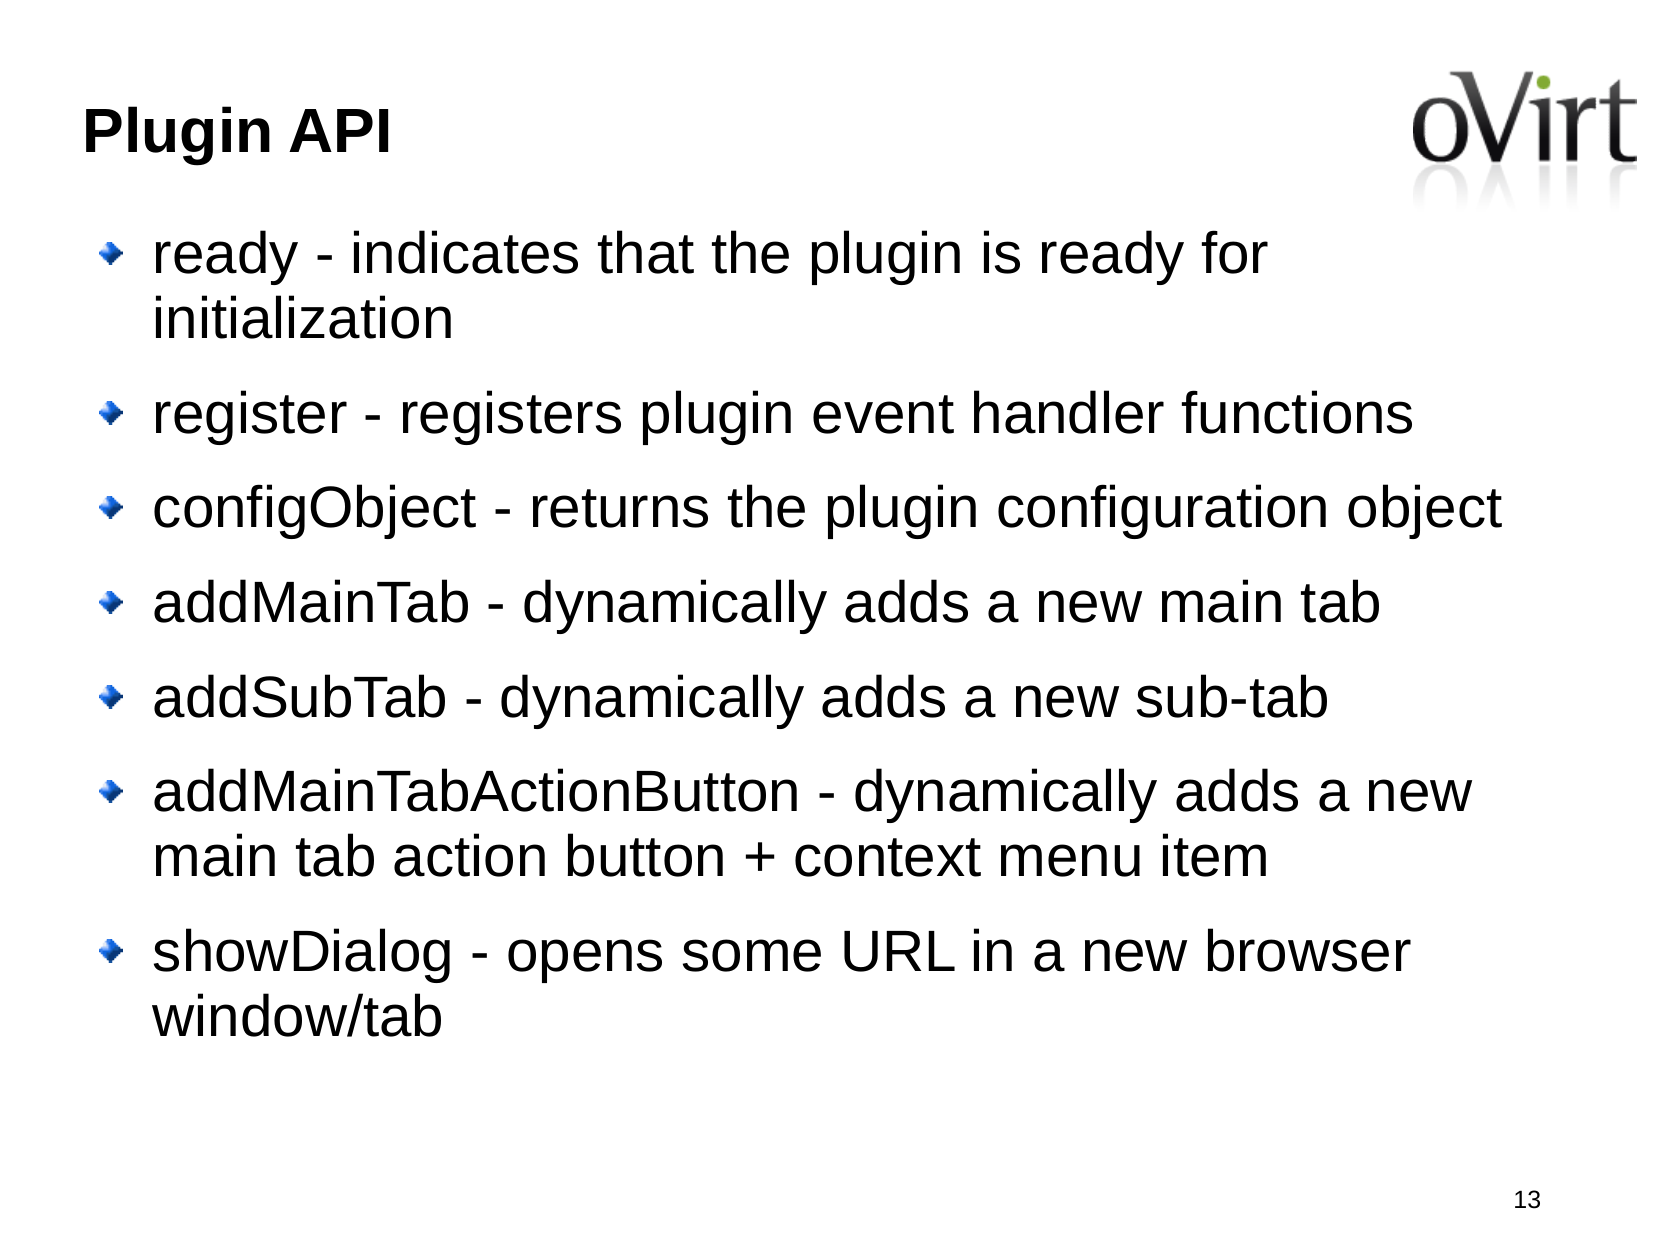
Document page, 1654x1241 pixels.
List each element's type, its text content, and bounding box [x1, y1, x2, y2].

list ready - indicates that the plugin is ready for initialization register - registers plugin event handler functions configObject - returns the plugin configuration object addMainTab - dynamically adds a new main tab addSubTab - dynamically adds a new sub-tab addMainTabActionButton - dynamically adds a new main tab action button + context menu item showDialog - opens some URL in a new browser window/tab [82, 221, 1571, 1049]
picture [1413, 63, 1637, 212]
title Plugin API [82, 37, 1303, 221]
